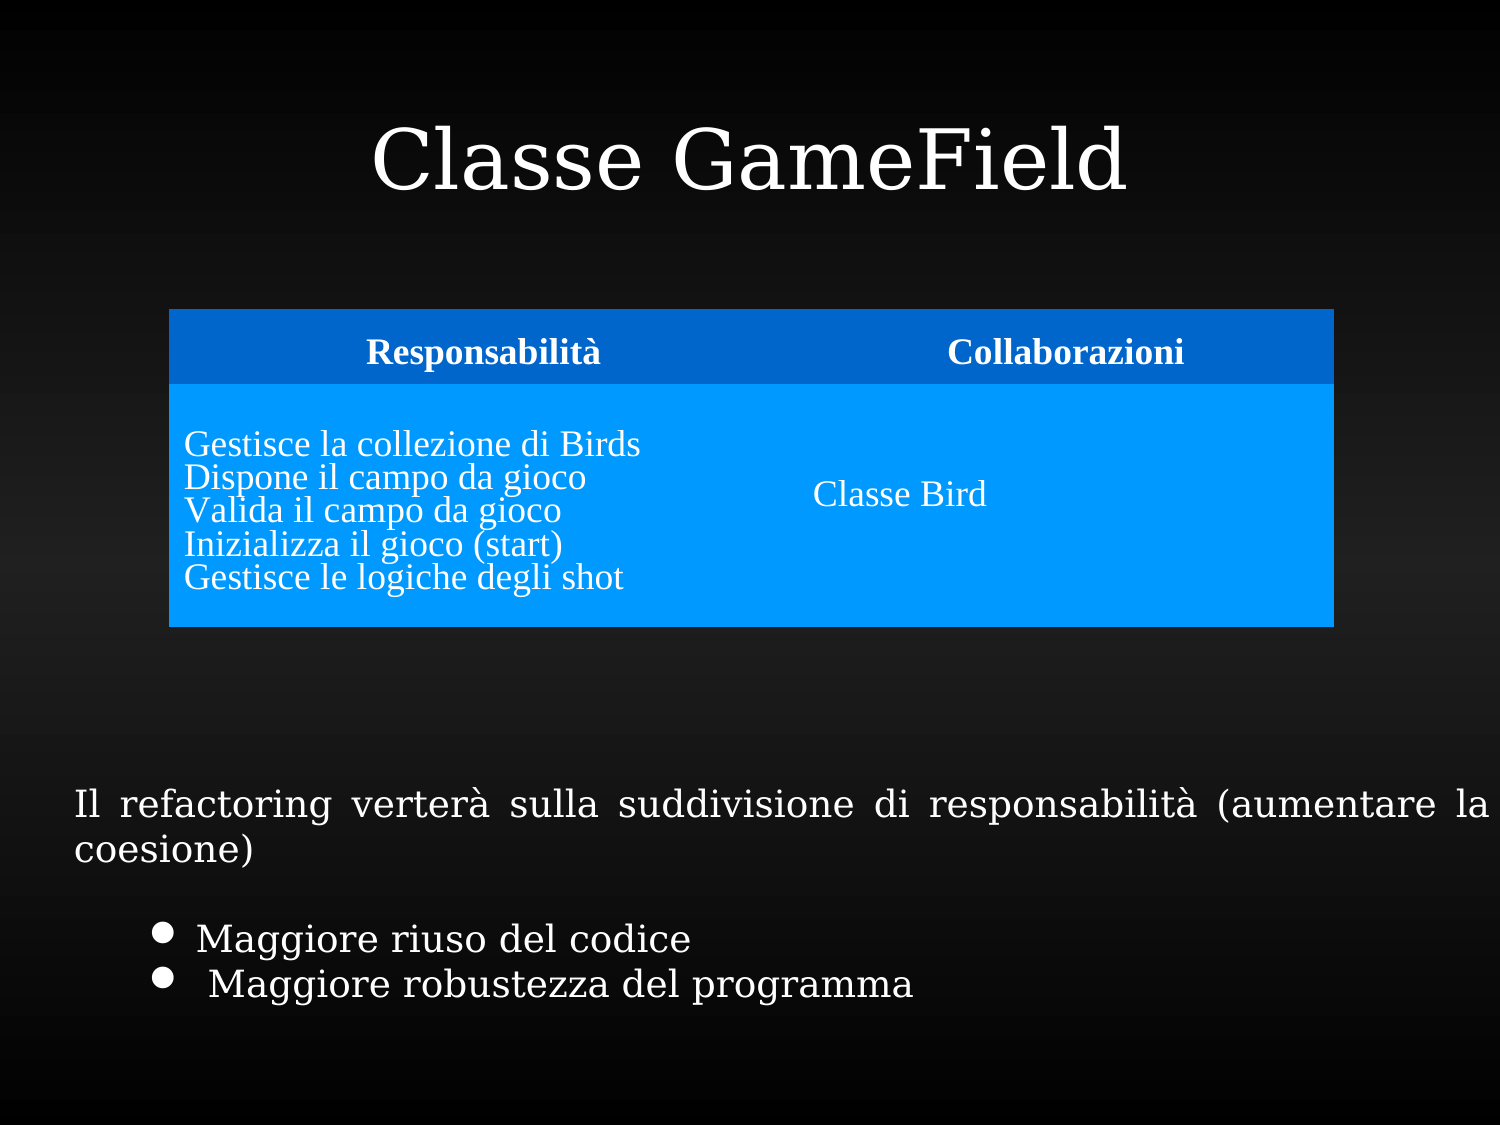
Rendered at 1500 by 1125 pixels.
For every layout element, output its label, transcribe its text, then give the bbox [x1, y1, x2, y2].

table_header Collaborazioni [798, 309, 1334, 384]
table_header Responsabilità [169, 309, 798, 384]
title Classe GameField [75, 0, 1426, 316]
text_box Il refactoring verterà sulla suddivisione di responsabilità (aumentare la coesione) Maggiore riuso del codice Maggiore robustezza del programma [59, 737, 1500, 1044]
table_cell Gestisce la collezione di Birds Dispone il campo da gioco Valida il campo da gioco Inizializza il gioco (start) Gestisce le logiche degli shot [169, 384, 798, 627]
table_cell Classe Bird [798, 384, 1334, 627]
picture [0, 0, 1500, 1125]
